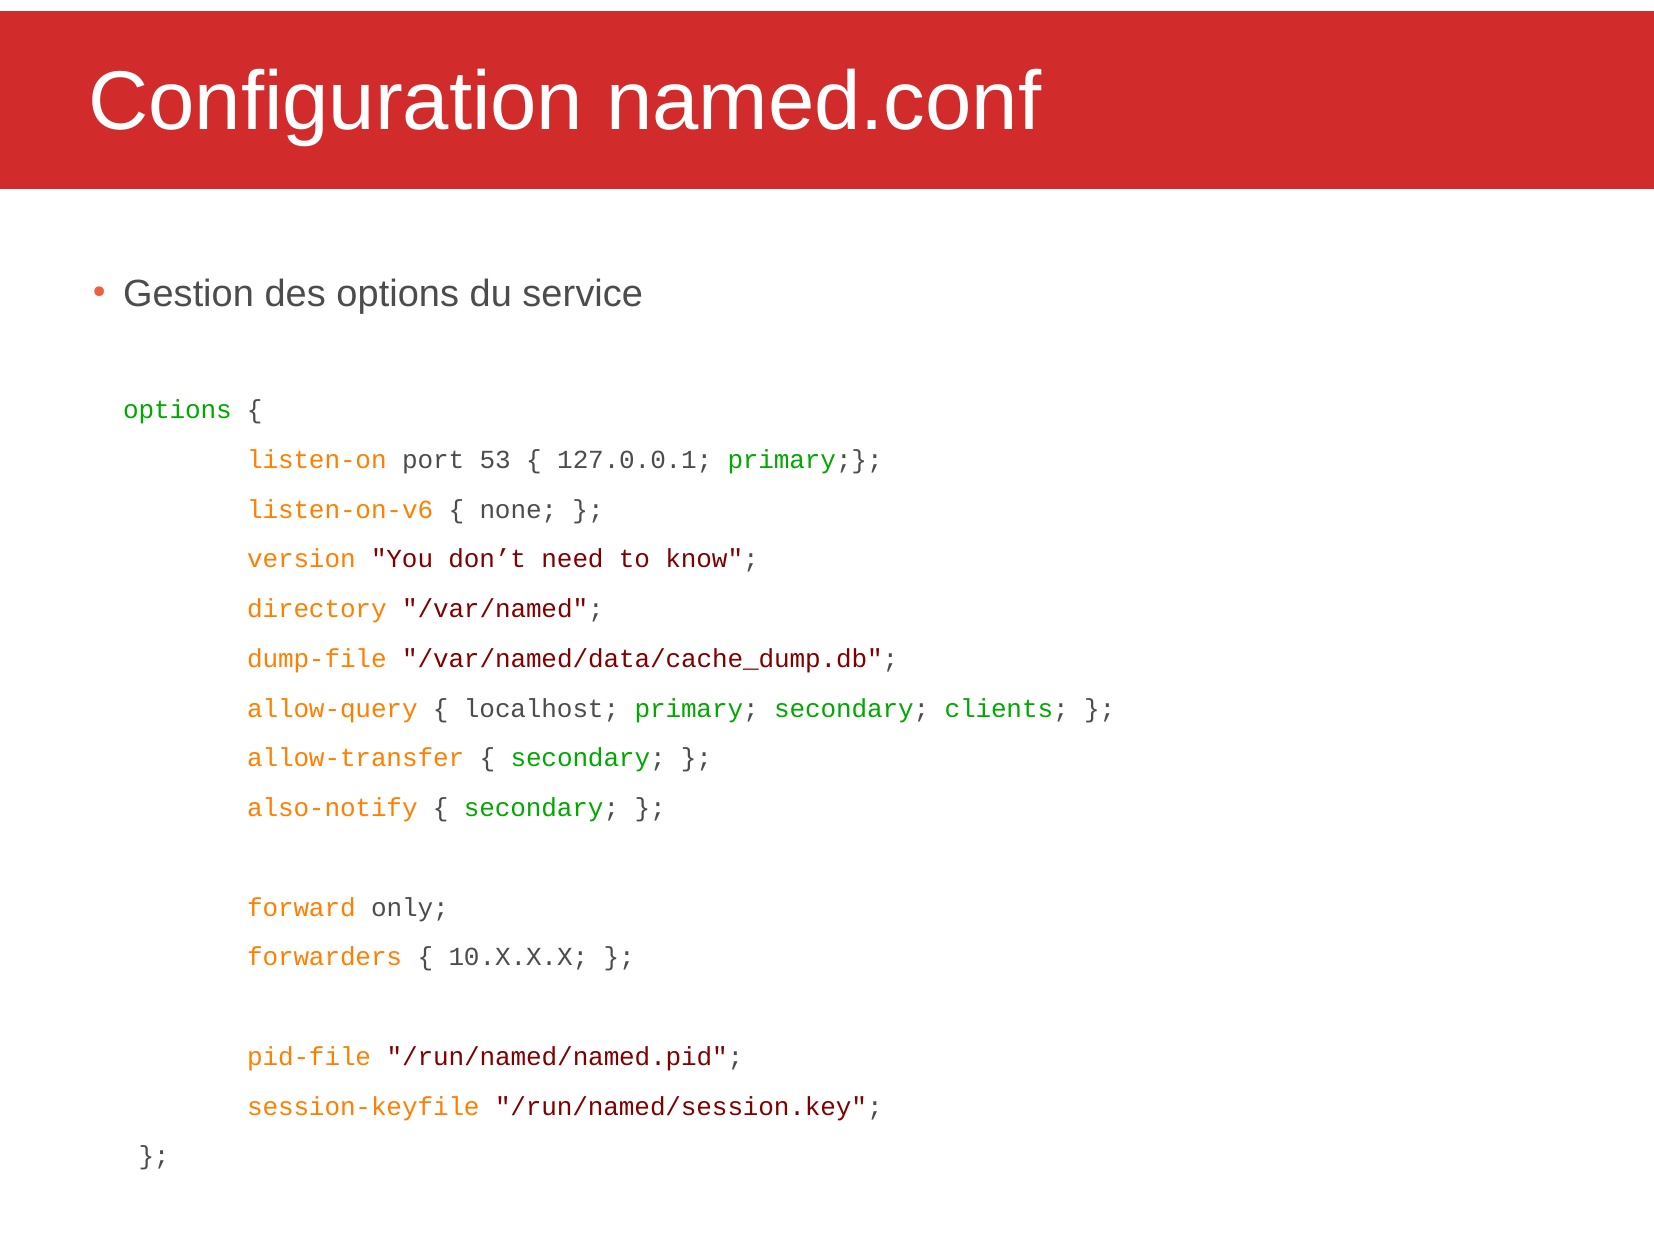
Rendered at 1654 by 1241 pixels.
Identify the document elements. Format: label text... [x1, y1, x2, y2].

title Configuration named.conf [0, 11, 1654, 189]
list Gestion des options du service options { listen-on port 53 { 127.0.0.1; primary;}; listen-on-v6 { none; }; version "You don’t need to know"; directory "/var/named"; dump-file "/var/named/data/cache_dump.db"; allow-query { localhost; primary; secondary; clients; }; allow-transfer { secondary; }; also-notify { secondary; }; forward only; forwarders { 10.X.X.X; }; pid-file "/run/named/named.pid"; session-keyfile "/run/named/session.key"; }; [82, 271, 1571, 1182]
